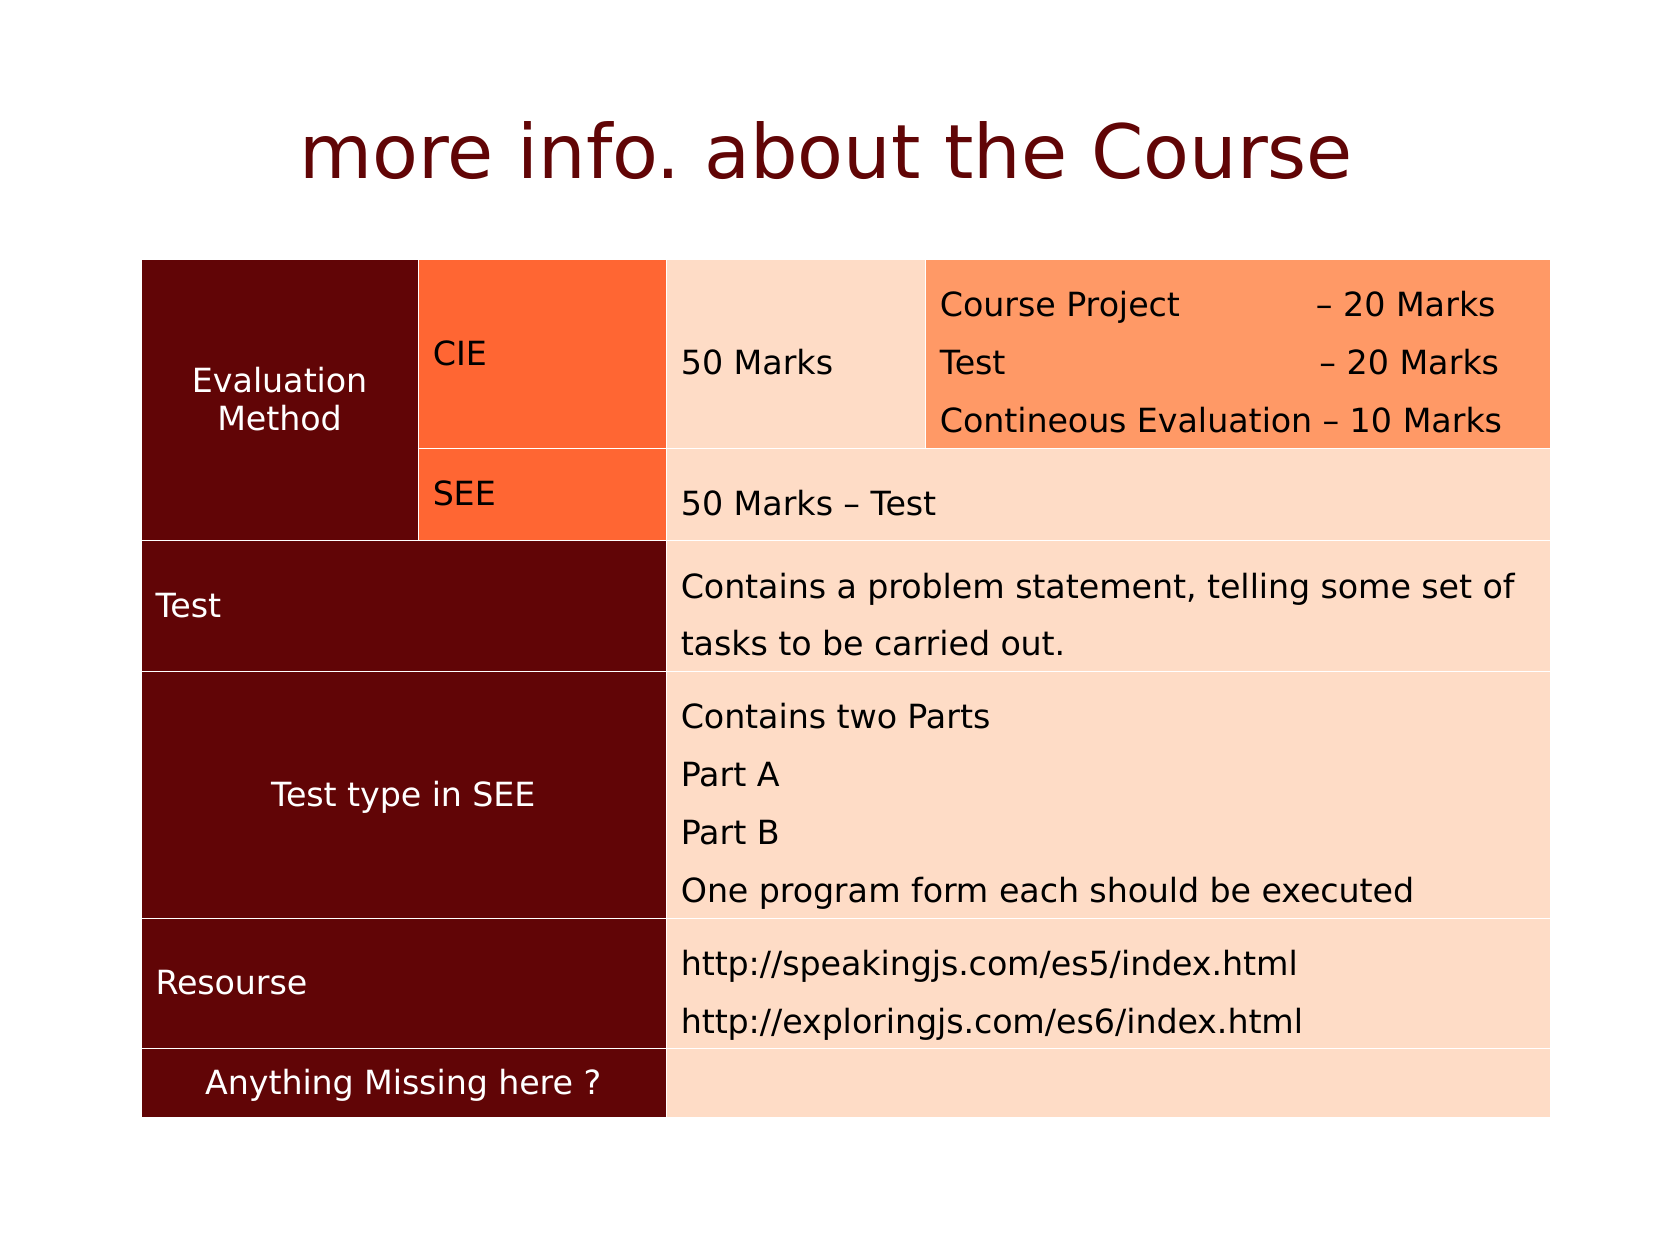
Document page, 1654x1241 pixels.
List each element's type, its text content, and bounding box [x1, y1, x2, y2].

table_header CIE [419, 260, 666, 448]
table_cell [667, 1049, 1550, 1117]
table_header Evaluation Method [142, 260, 418, 540]
table_header Course Project – 20 Marks Test – 20 Marks Contineous Evaluation – 10 Marks [926, 260, 1550, 448]
table_cell Test [142, 541, 666, 671]
table_cell http://speakingjs.com/es5/index.html http://exploringjs.com/es6/index.html [667, 919, 1550, 1048]
table_cell SEE [419, 449, 666, 540]
table_cell Anything Missing here ? [142, 1049, 666, 1117]
table_cell 50 Marks – Test [667, 449, 1550, 540]
table_cell Resourse [142, 919, 666, 1048]
title more info. about the Course [82, 49, 1571, 257]
table_cell Test type in SEE [142, 672, 666, 918]
table_header 50 Marks [667, 260, 925, 448]
table_cell Contains two Parts Part A Part B One program form each should be executed [667, 672, 1550, 918]
table_cell Contains a problem statement, telling some set of tasks to be carried out. [667, 541, 1550, 671]
